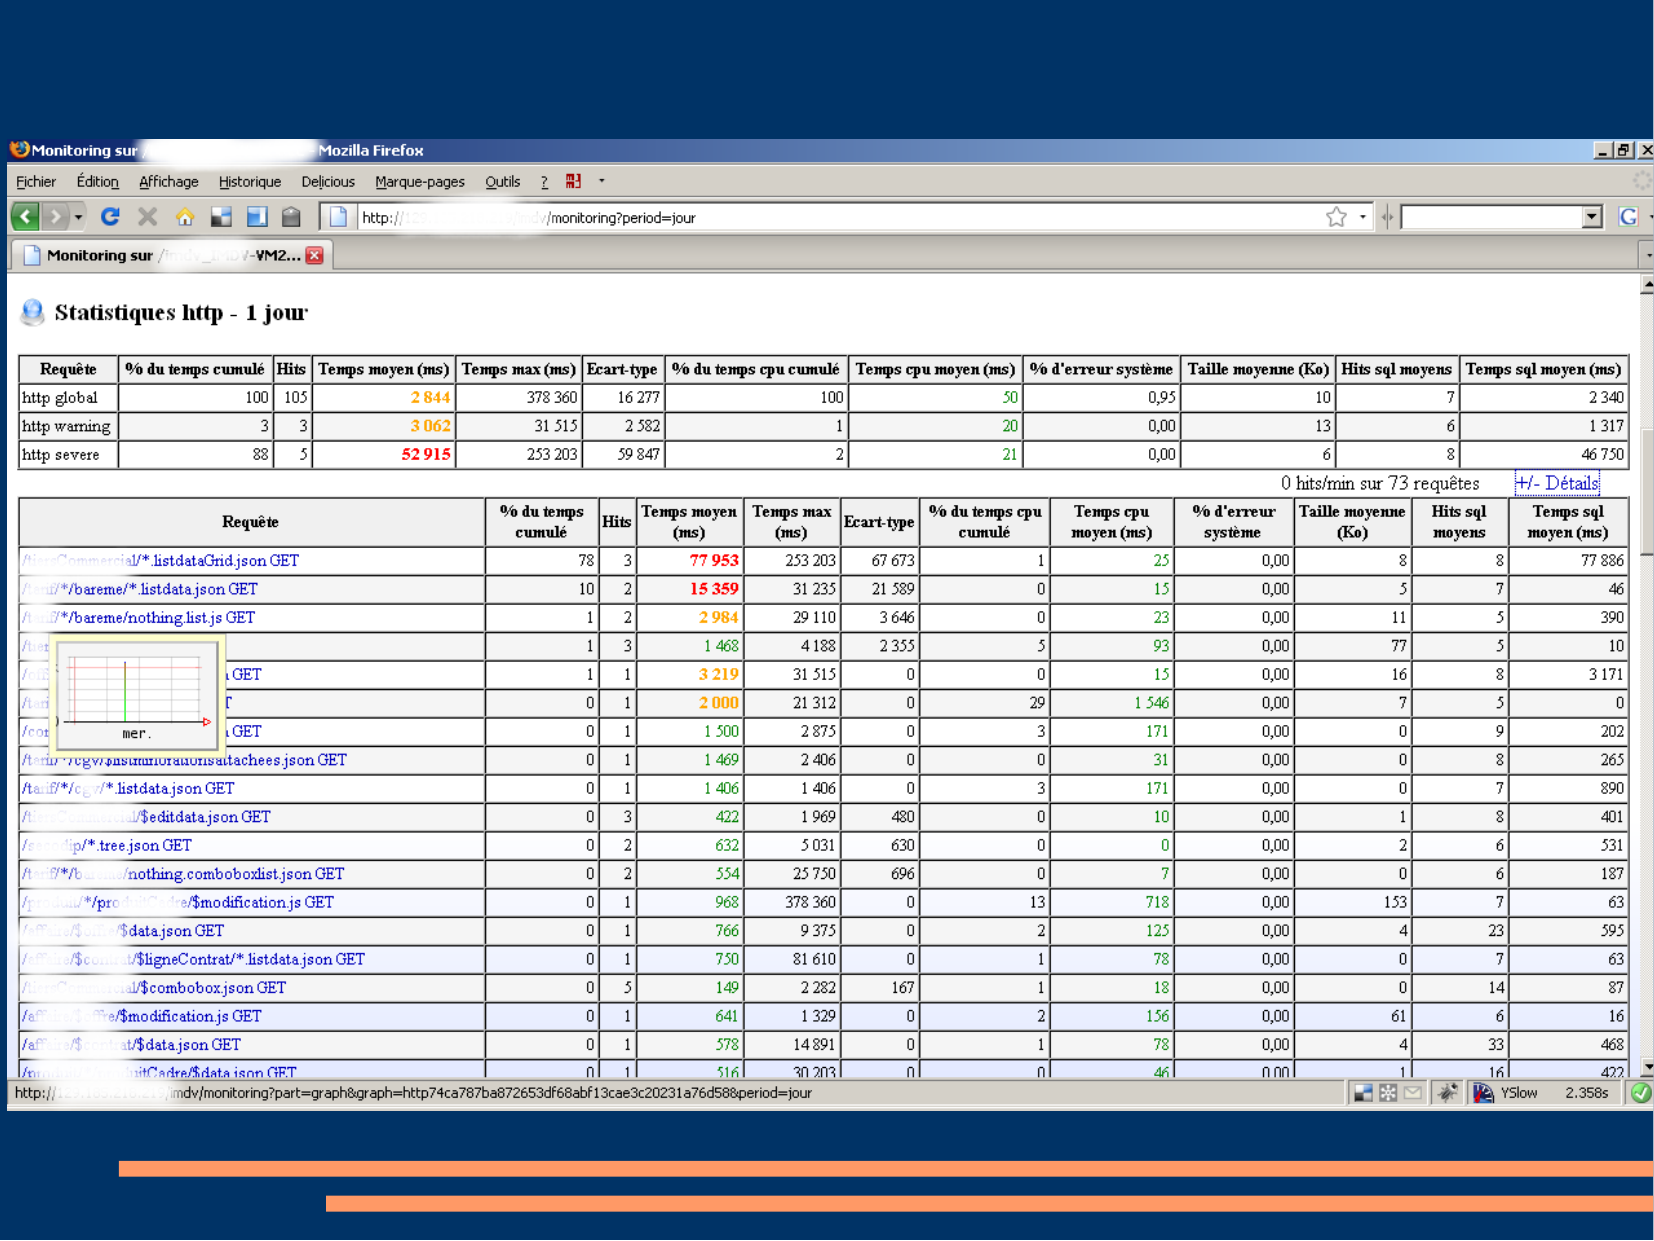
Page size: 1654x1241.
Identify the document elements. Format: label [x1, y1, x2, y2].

picture [7, 139, 1654, 1111]
